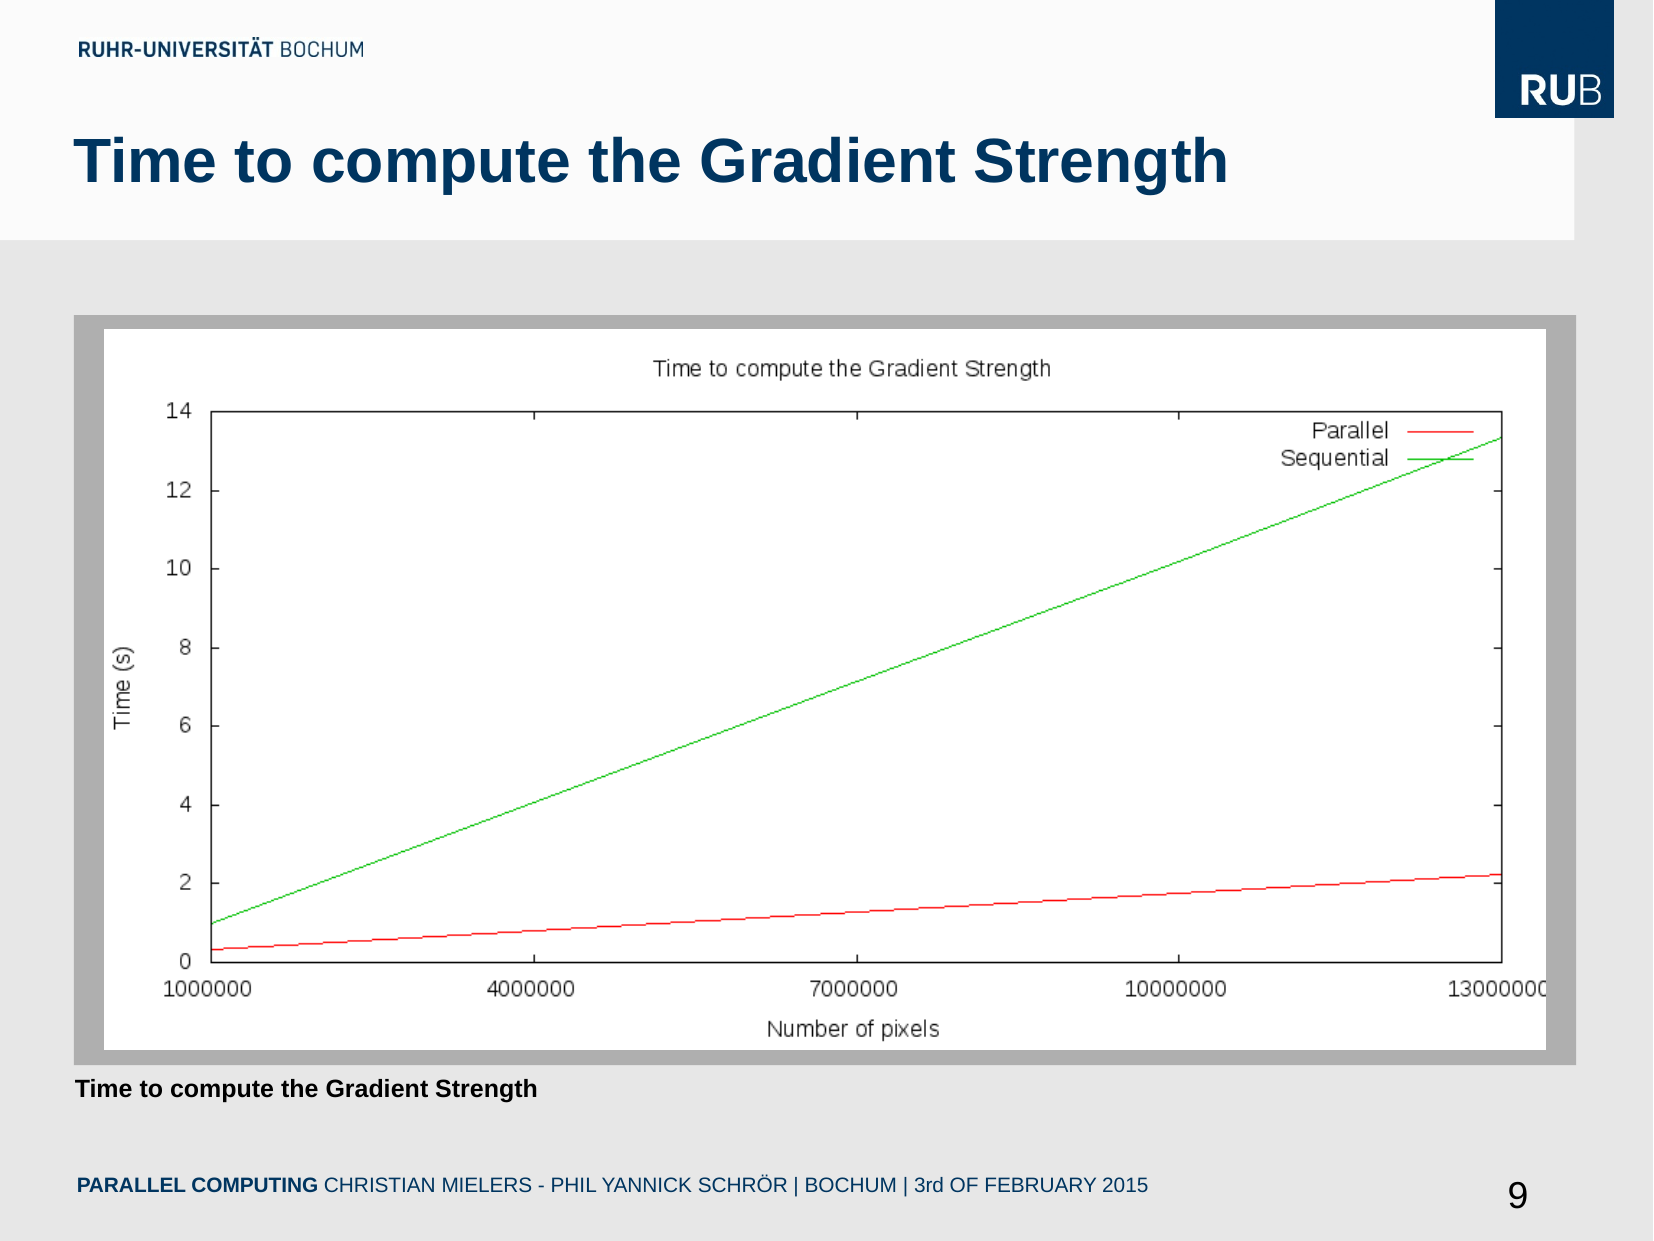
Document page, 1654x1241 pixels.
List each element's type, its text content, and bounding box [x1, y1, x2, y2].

text_box [73, 315, 1577, 1066]
text_box Time to compute the Gradient Strength [73, 120, 1257, 196]
picture [104, 329, 1546, 1051]
picture [1495, 0, 1614, 118]
text_box PARALLEL COMPUTING CHRISTIAN MIELERS - PHIL YANNICK SCHRÖR | BOCHUM | 3rd OF FEBRUARY 2015 [76, 1171, 1460, 1197]
picture [79, 37, 363, 57]
text_box Time to compute the Gradient Strength [74, 1072, 800, 1103]
